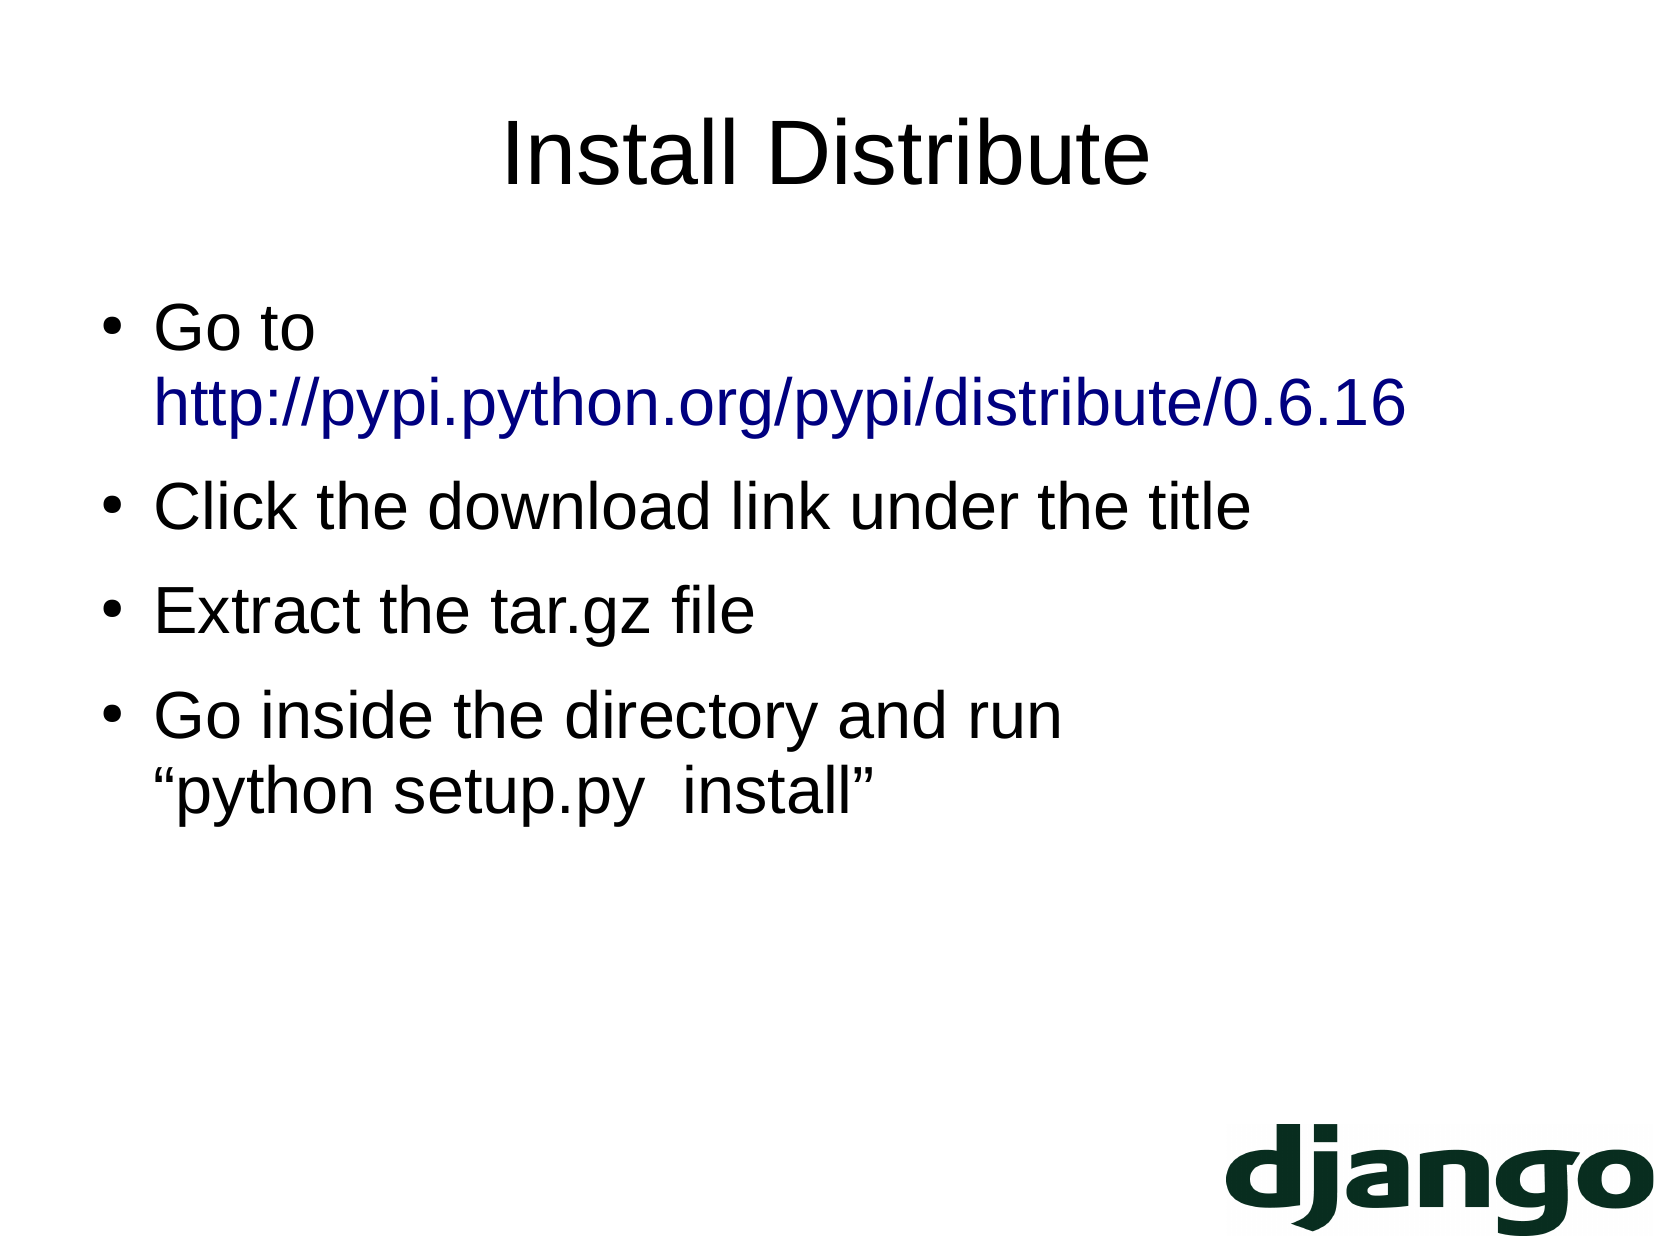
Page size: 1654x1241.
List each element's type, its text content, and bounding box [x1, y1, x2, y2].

list Go to http://pypi.python.org/pypi/distribute/0.6.16 Click the download link under the title Extract the tar.gz file Go inside the directory and run “python setup.py install” [82, 290, 1571, 1109]
picture [1226, 1124, 1654, 1236]
title Install Distribute [82, 49, 1571, 257]
